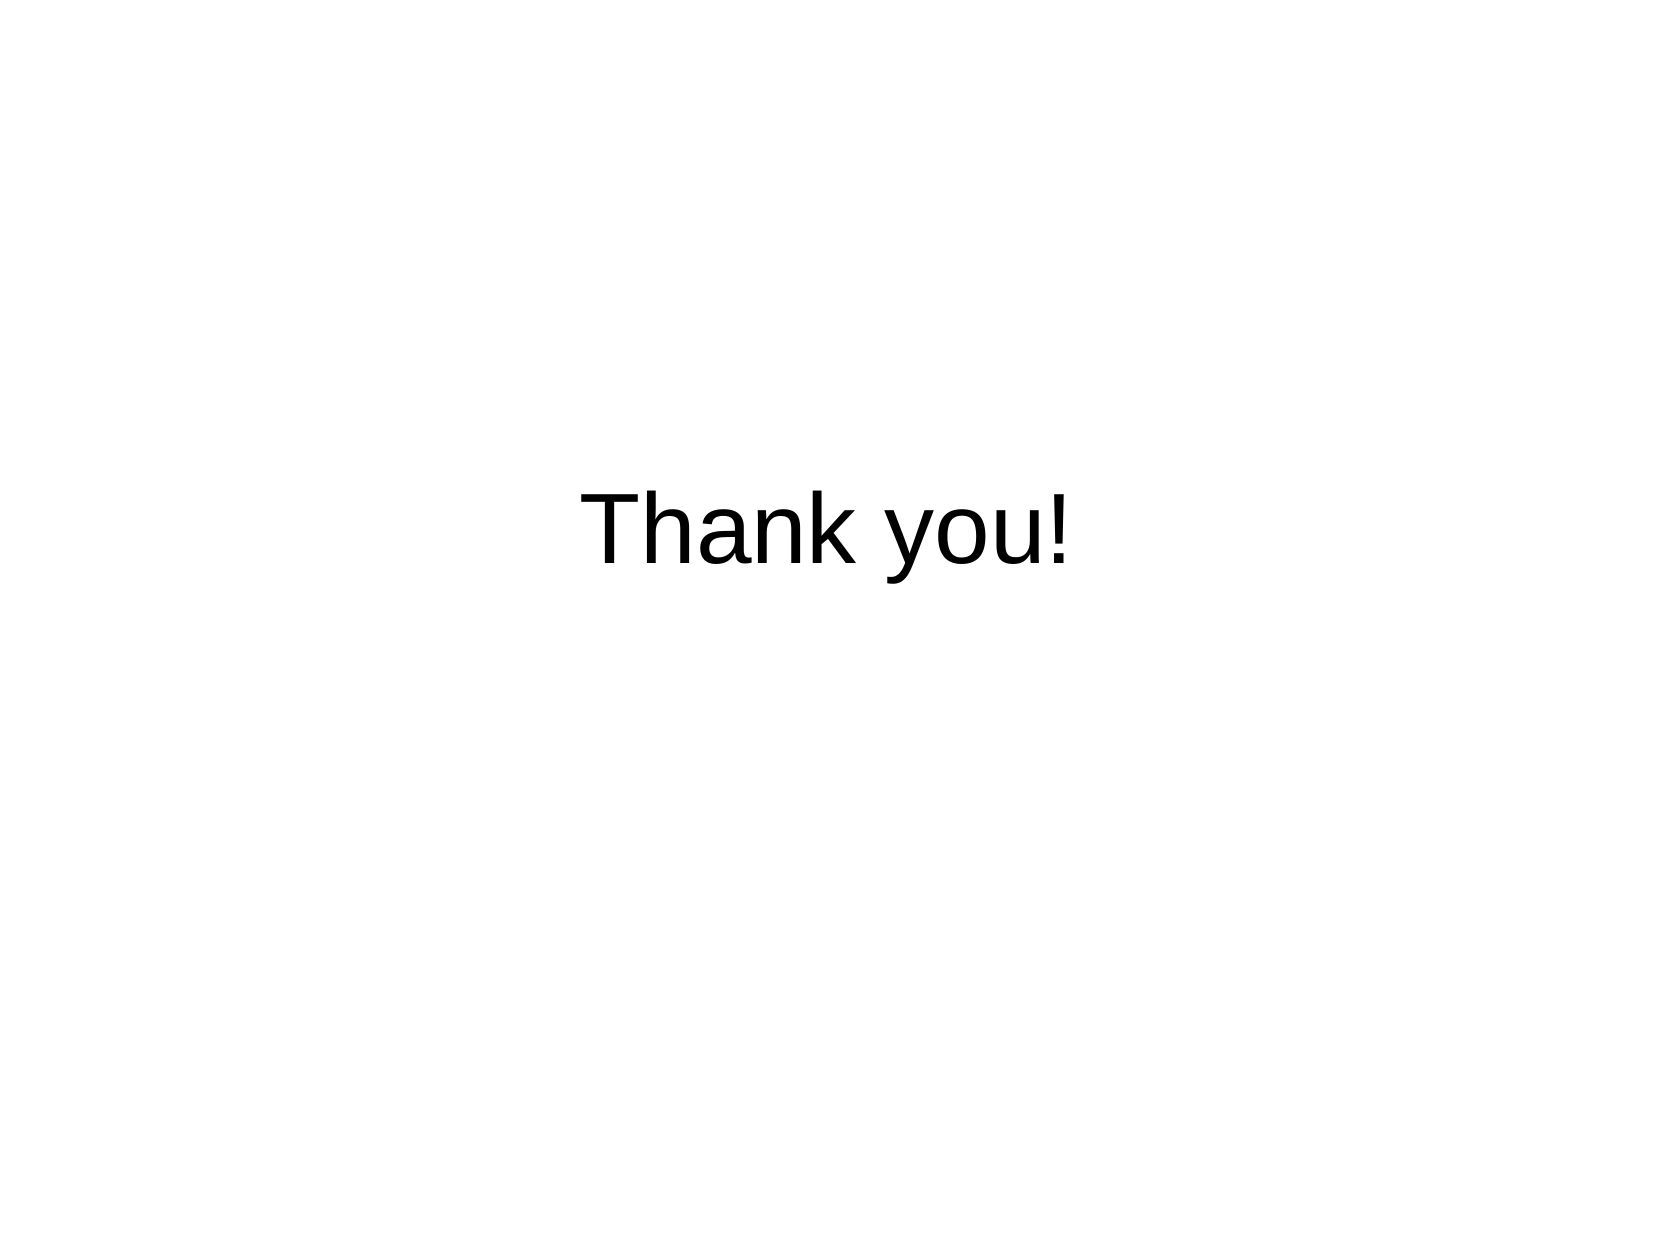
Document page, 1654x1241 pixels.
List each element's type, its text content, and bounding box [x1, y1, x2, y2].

subtitle Thank you! [82, 49, 1571, 1010]
